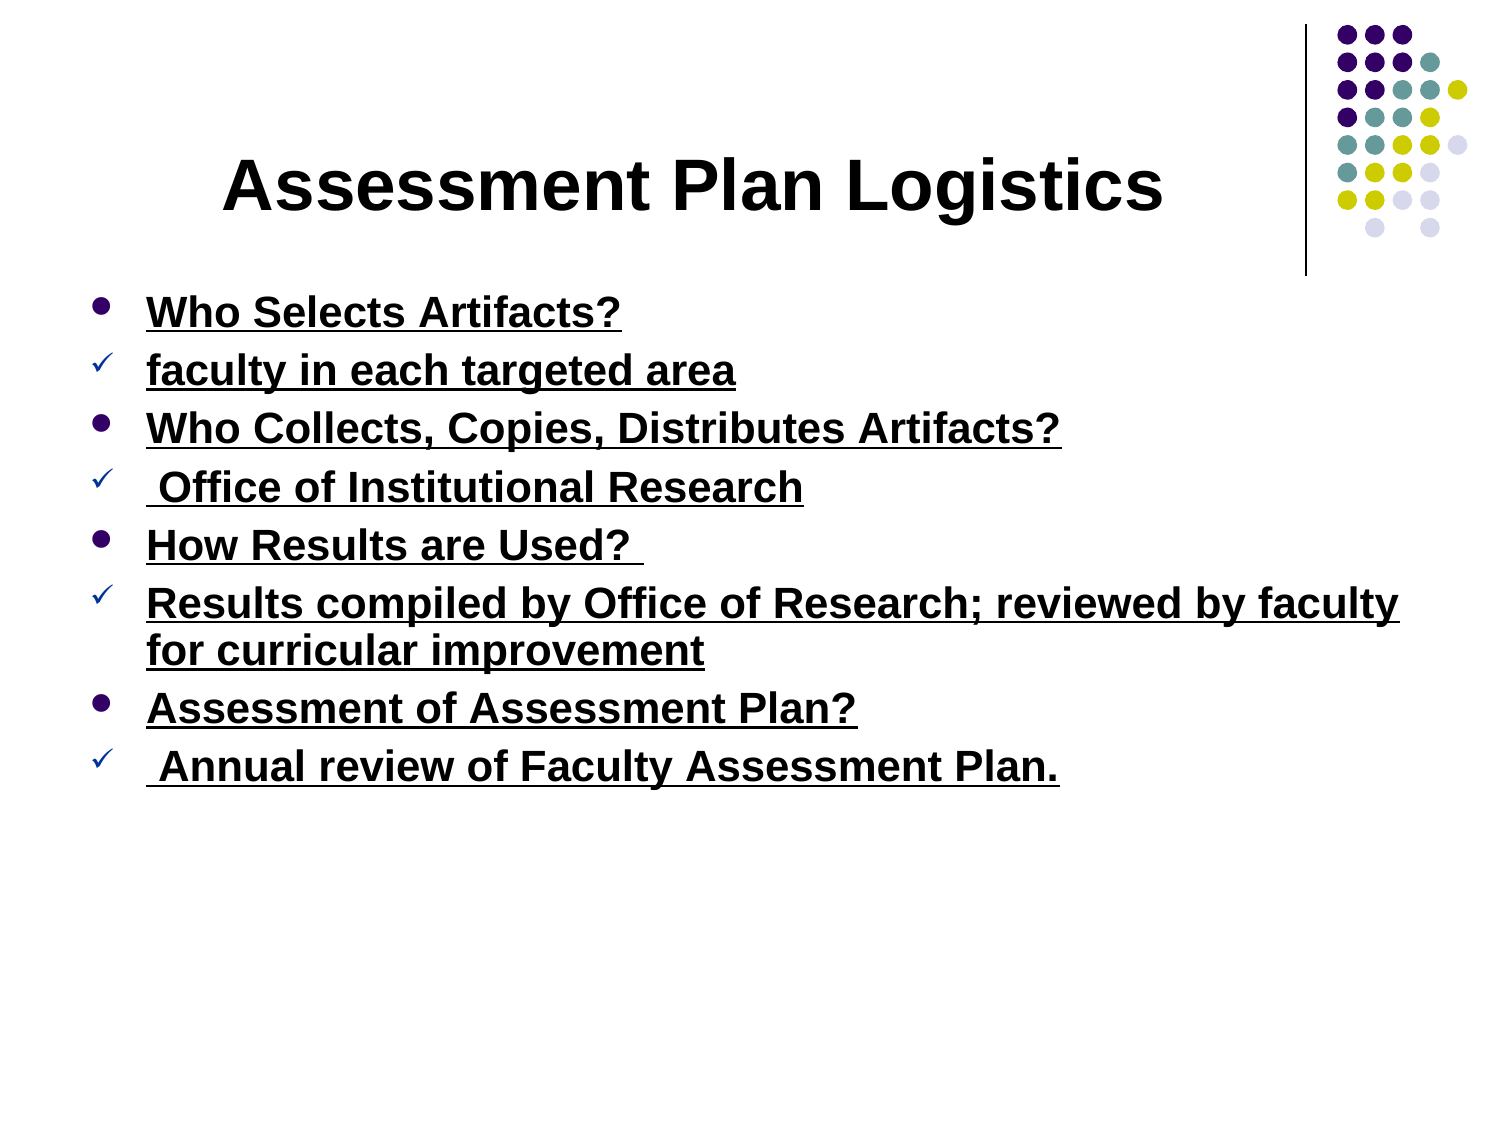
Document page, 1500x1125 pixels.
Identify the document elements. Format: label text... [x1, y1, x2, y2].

title Assessment Plan Logistics [74, 20, 1313, 233]
list Who Selects Artifacts? faculty in each targeted area Who Collects, Copies, Distributes Artifacts? Office of Institutional Research How Results are Used? Results compiled by Office of Research; reviewed by faculty for curricular improvement Assessment of Assessment Plan? Annual review of Faculty Assessment Plan. [75, 282, 1426, 1006]
